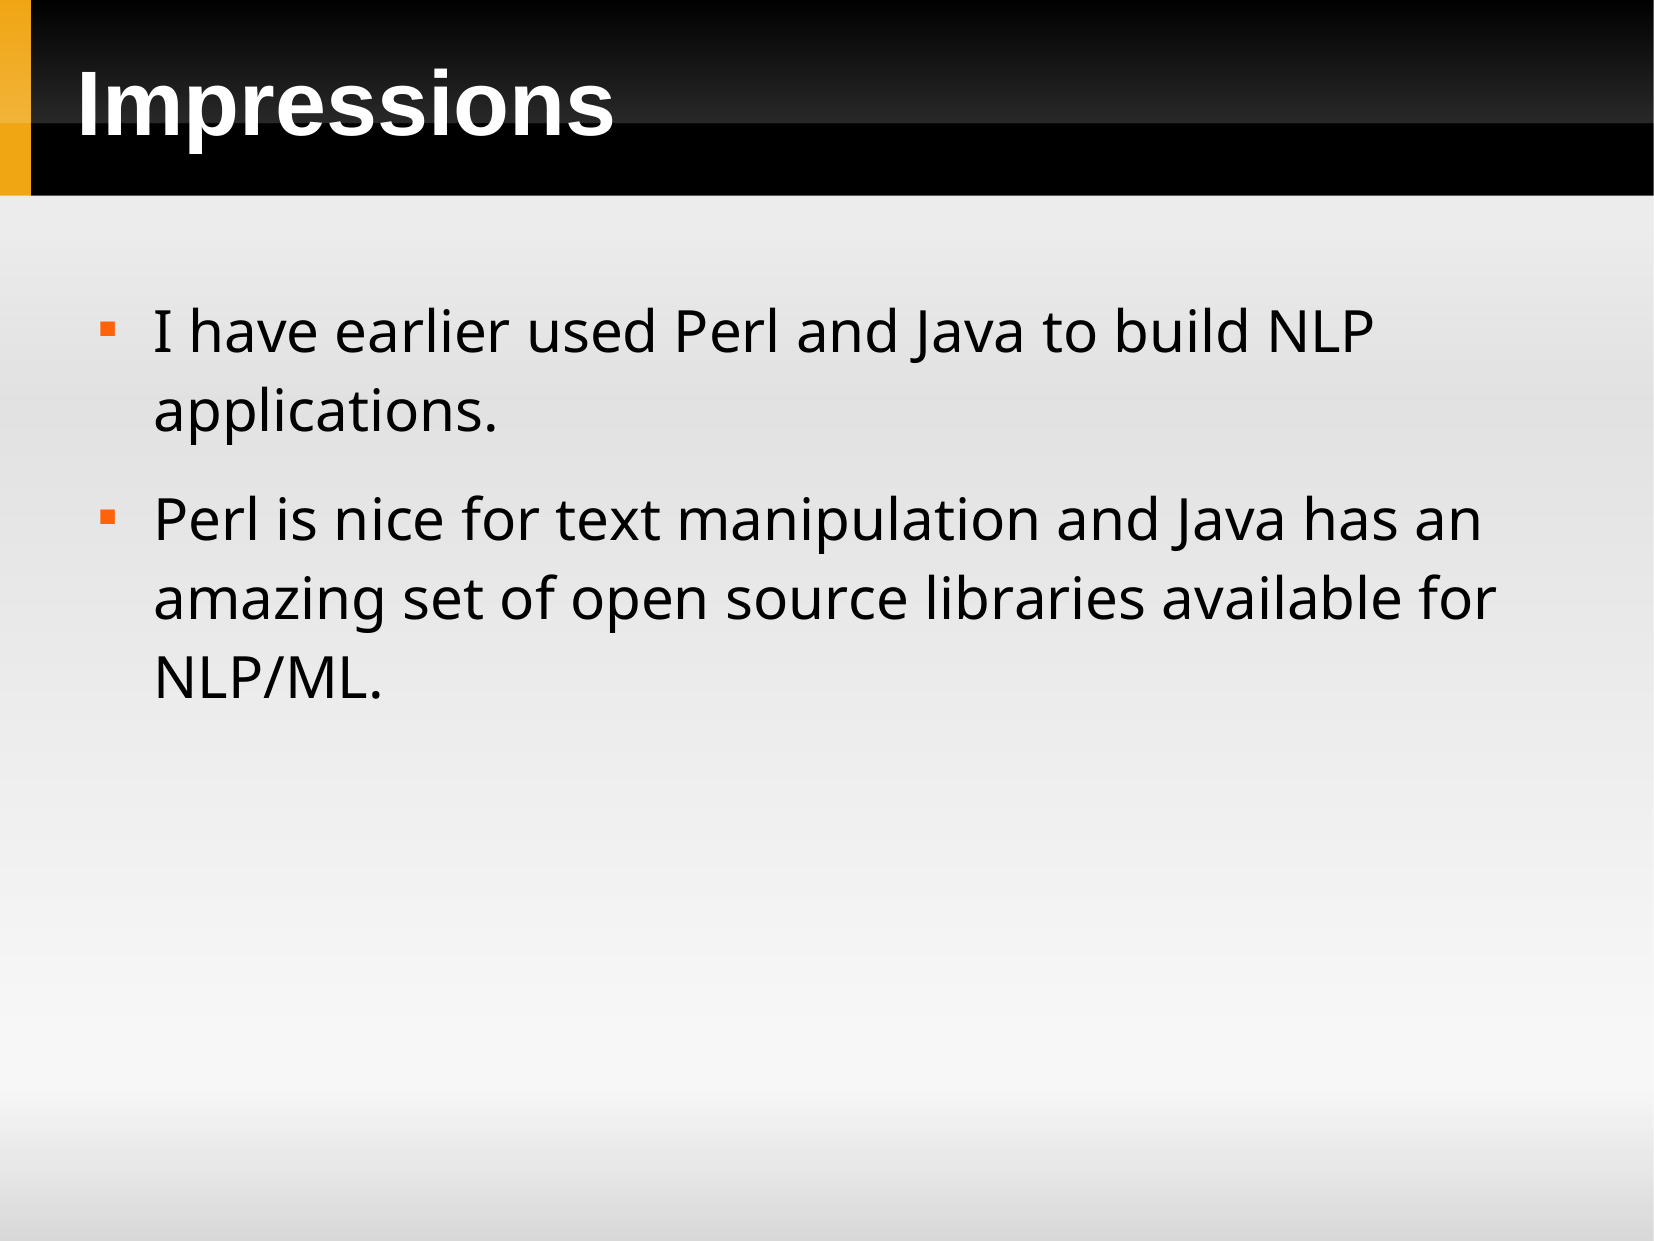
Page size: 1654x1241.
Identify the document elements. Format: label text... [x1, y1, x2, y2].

title Impressions [76, 0, 1565, 208]
picture [0, 0, 1654, 1241]
list I have earlier used Perl and Java to build NLP applications. Perl is nice for text manipulation and Java has an amazing set of open source libraries available for NLP/ML. [82, 290, 1571, 1094]
